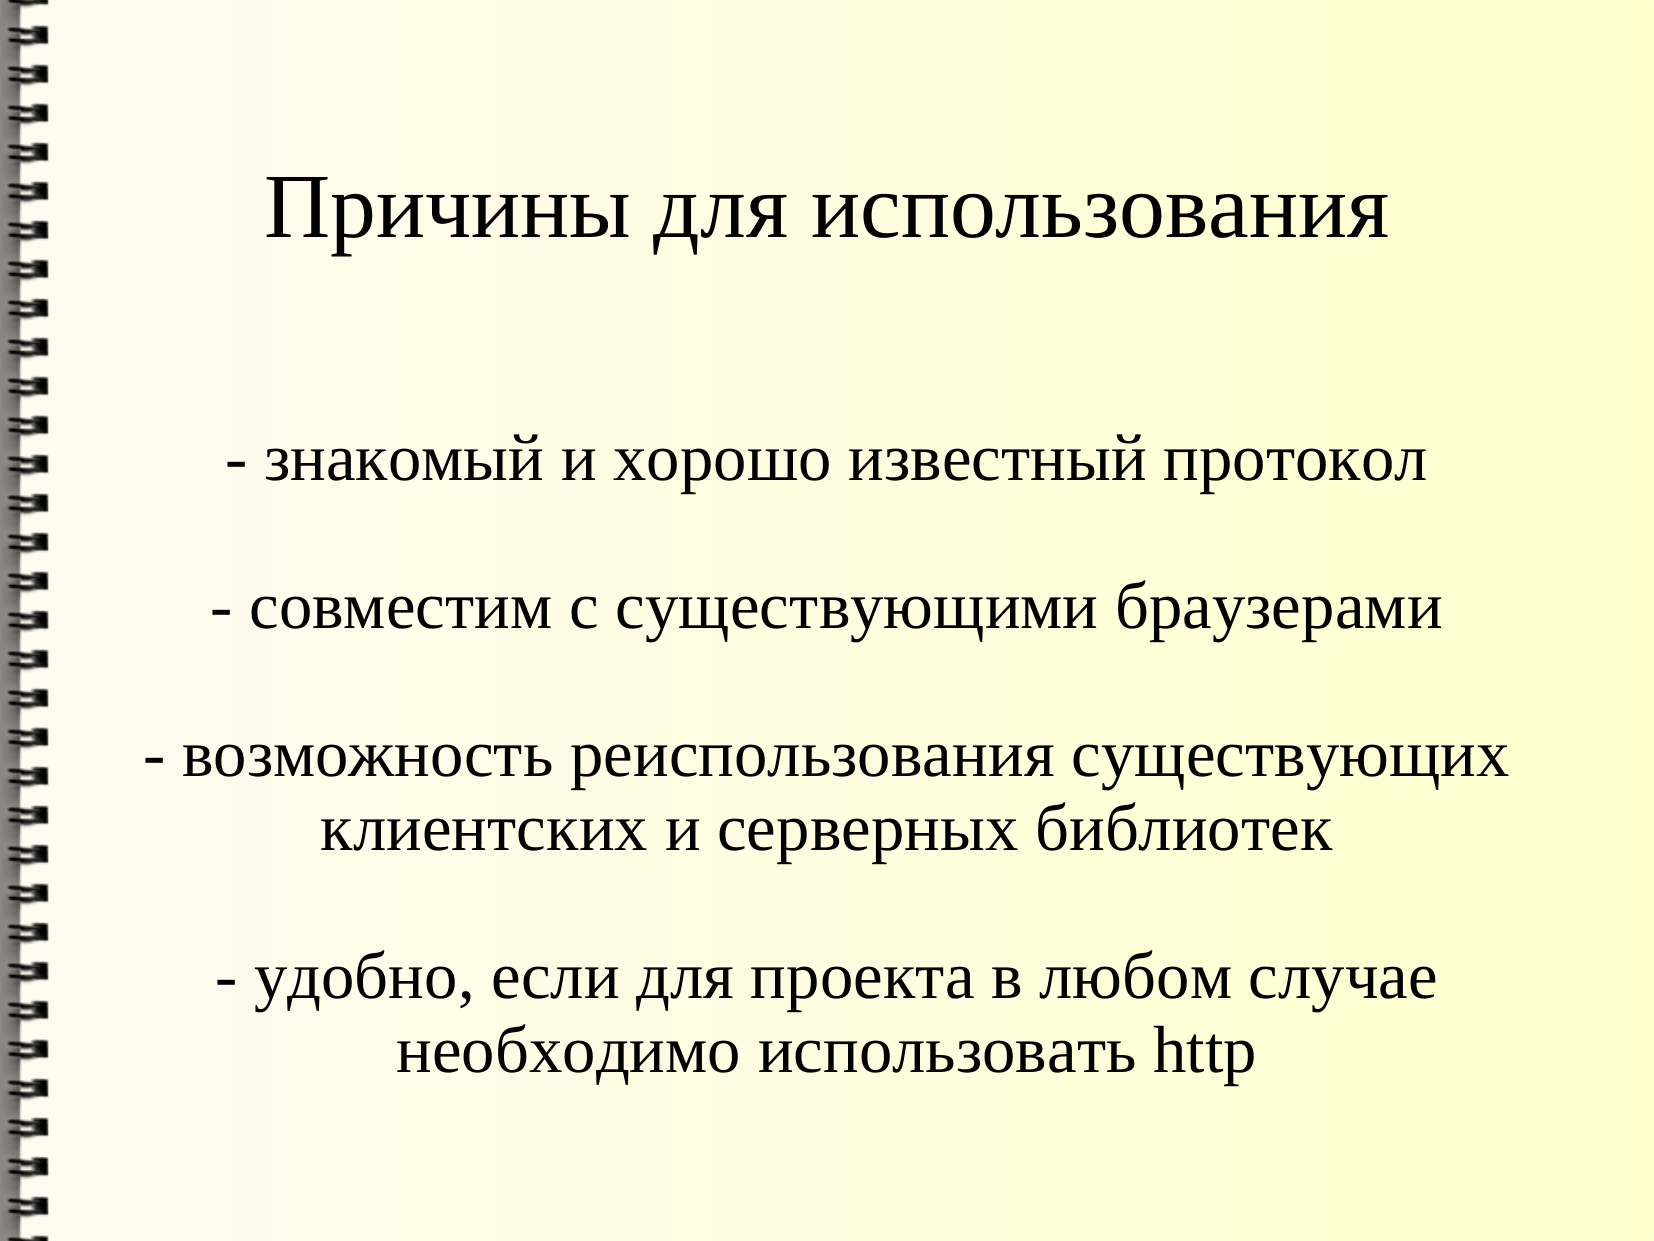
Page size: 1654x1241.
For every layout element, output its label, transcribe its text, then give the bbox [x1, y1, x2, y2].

subtitle - знакомый и хорошо известный протокол - совместим с существующими браузерами - возможность реиспользования существующих клиентских и серверных библиотек - удобно, если для проекта в любом случае необходимо использовать http [121, 344, 1534, 1164]
title Причины для использования [121, 102, 1534, 311]
picture [0, 0, 1654, 1241]
